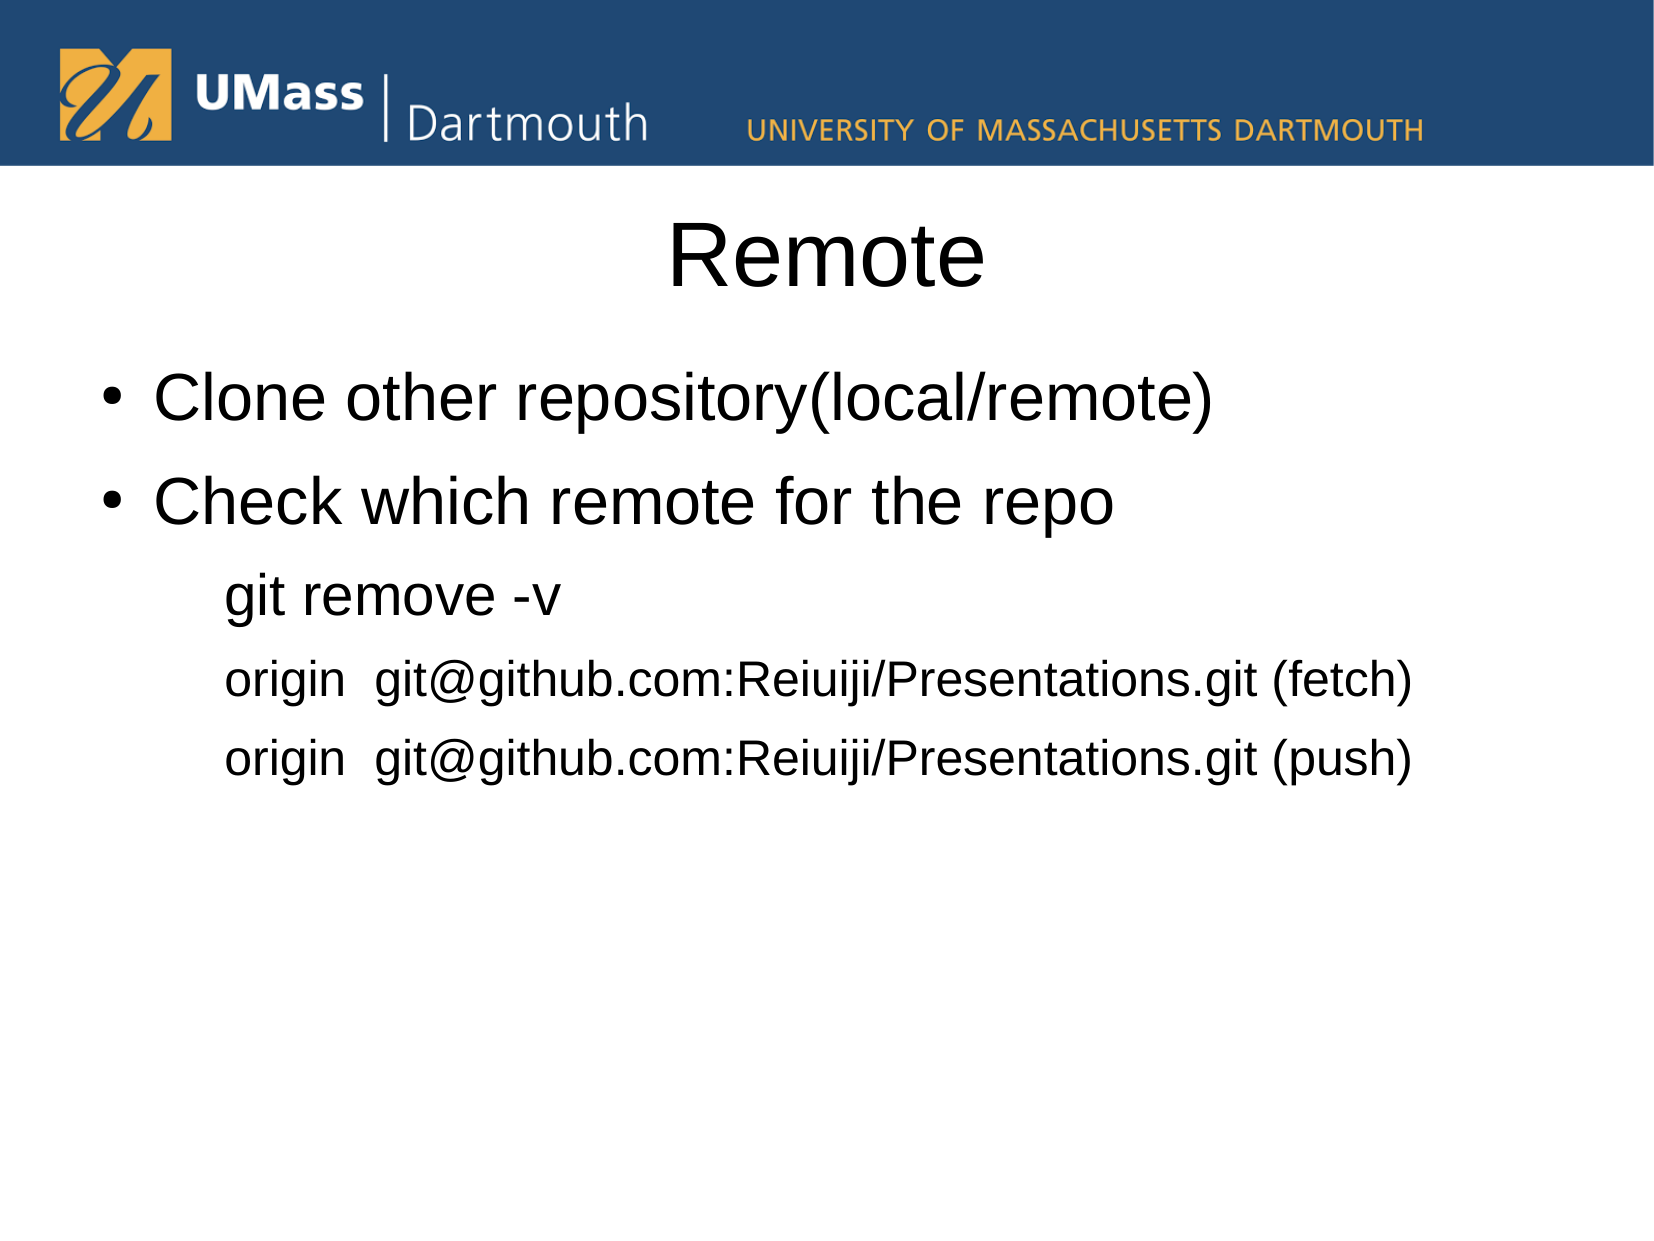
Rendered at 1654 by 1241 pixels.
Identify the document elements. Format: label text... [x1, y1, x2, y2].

list Clone other repository(local/remote) Check which remote for the repo git remove -v origin git@github.com:Reiuiji/Presentations.git (fetch) origin git@github.com:Reiuiji/Presentations.git (push) [82, 360, 1571, 1010]
picture [0, 0, 1654, 166]
title Remote [82, 180, 1571, 331]
